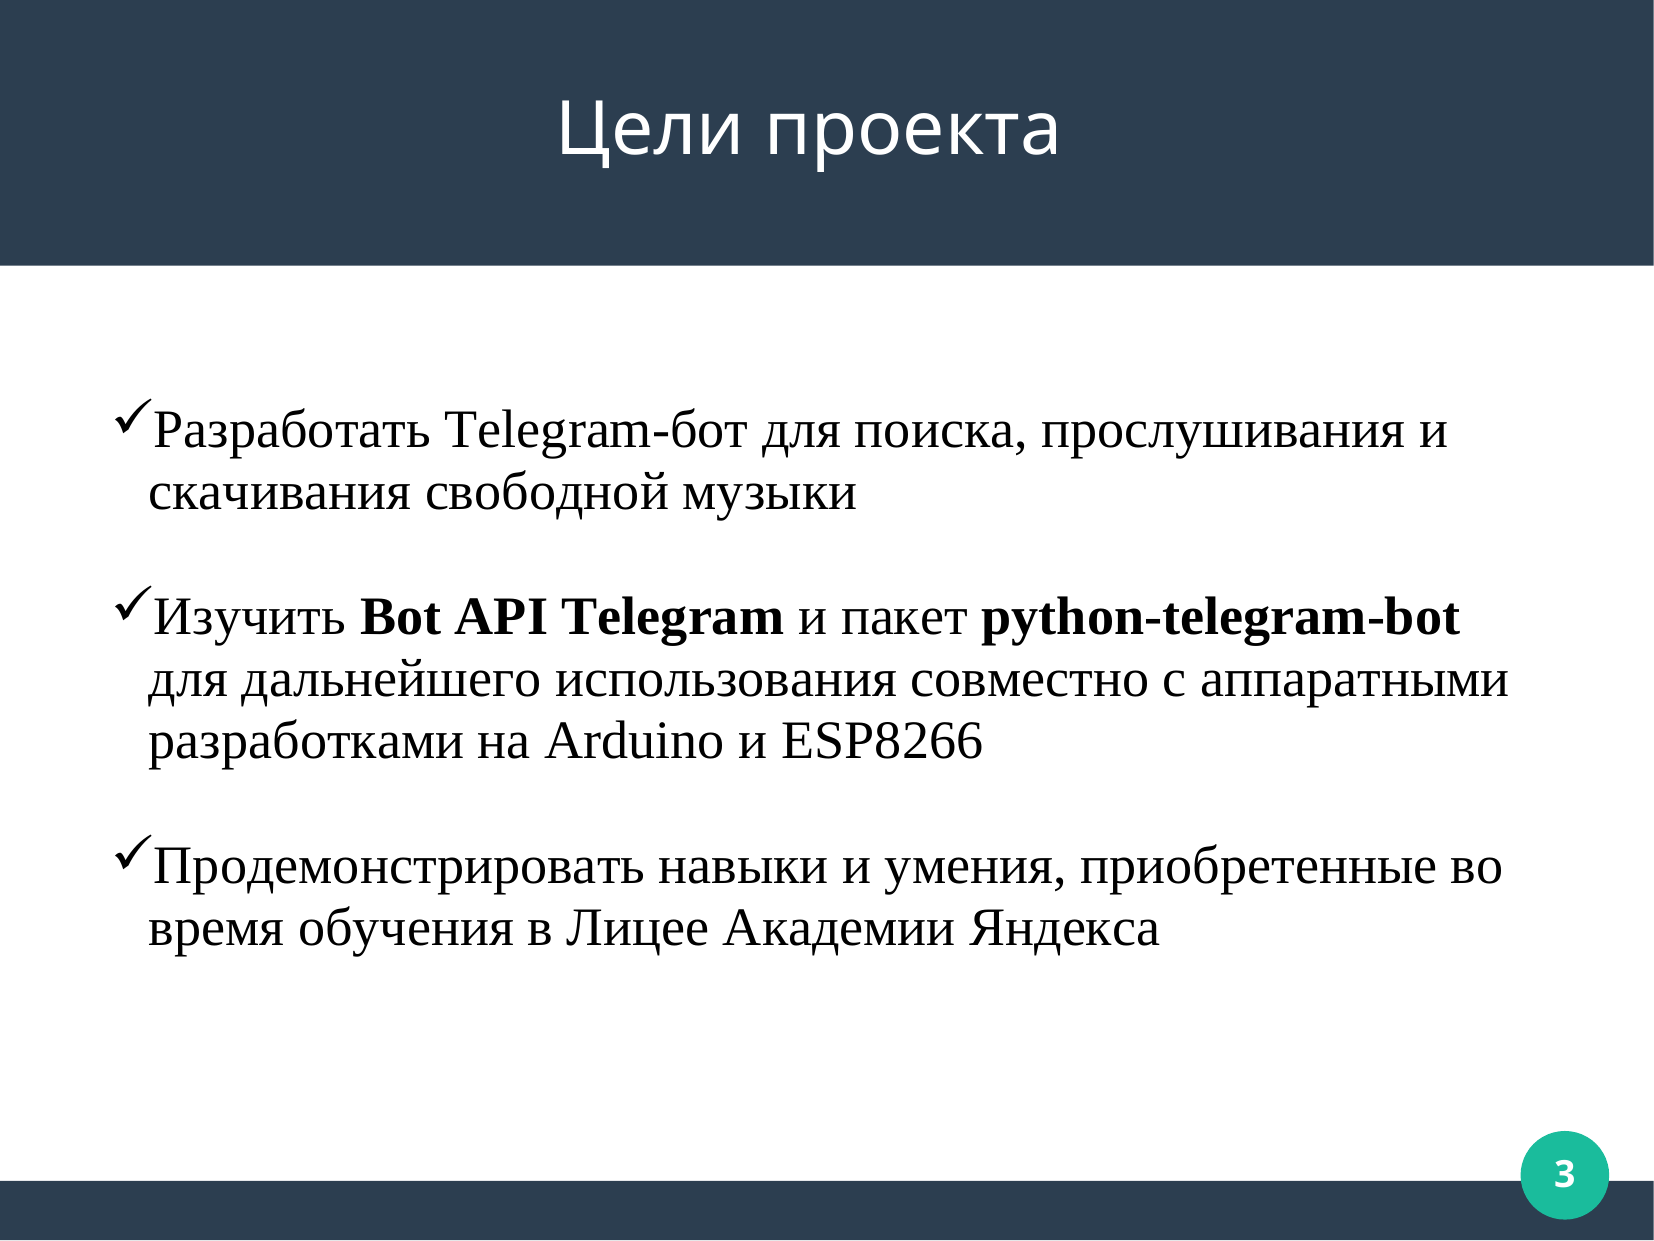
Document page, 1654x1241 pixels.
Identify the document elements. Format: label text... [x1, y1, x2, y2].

text_box Разработать Telegram-бот для поиска, прослушивания и скачивания свободной музыки Изучить Bot API Telegram и пакет python-telegram-bot для дальнейшего использования совместно с аппаратными разработками на Arduino и ESP8266 Продемонстрировать навыки и умения, приобретенные во время обучения в Лицее Академии Яндекса [88, 295, 1536, 1093]
title Цели проекта [88, 29, 1530, 225]
